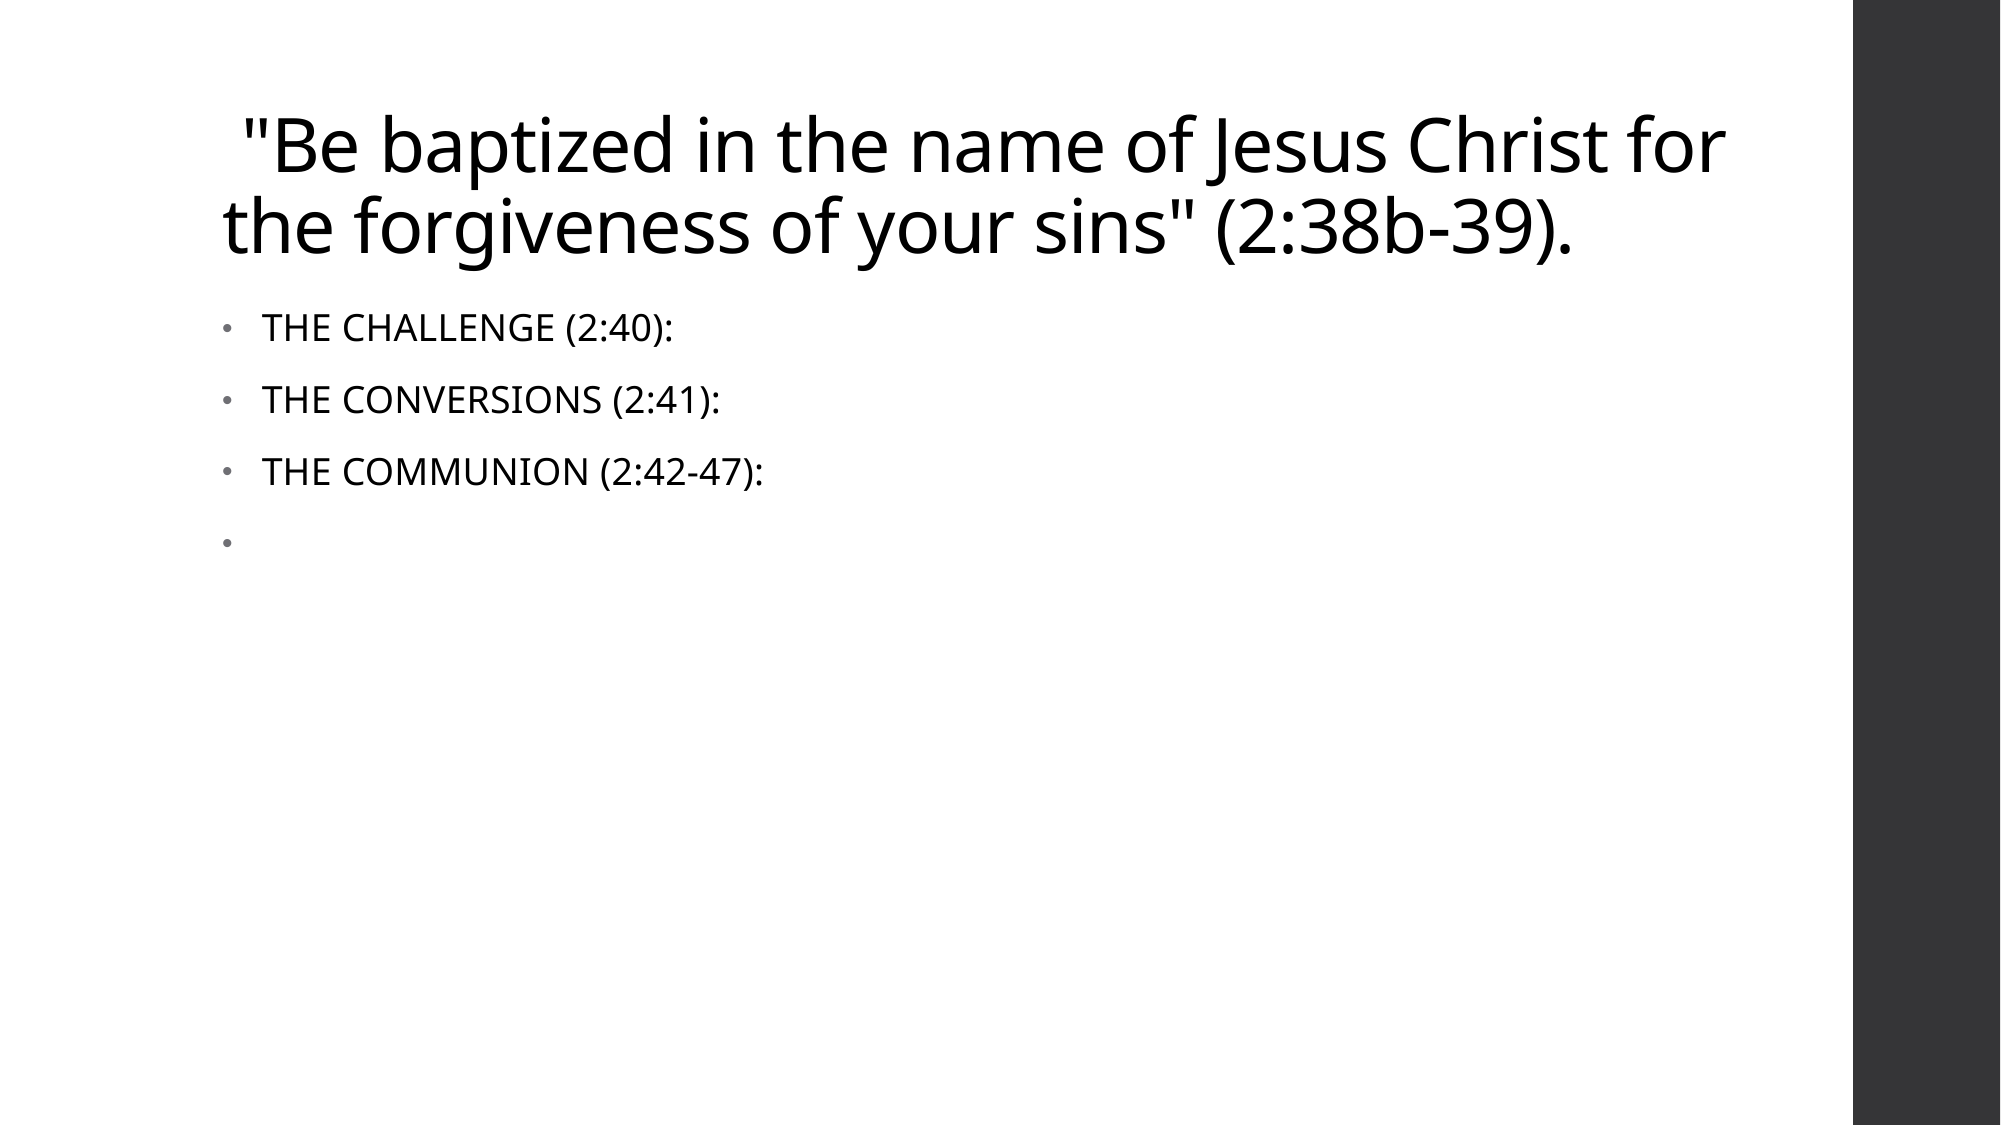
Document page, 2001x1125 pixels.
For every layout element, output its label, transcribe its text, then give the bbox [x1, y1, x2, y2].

list THE CHALLENGE (2:40): THE CONVERSIONS (2:41): THE COMMUNION (2:42-47): [206, 299, 1617, 1014]
title "Be baptized in the name of Jesus Christ for the forgiveness of your sins" (2:38b-39). [206, 60, 1797, 278]
